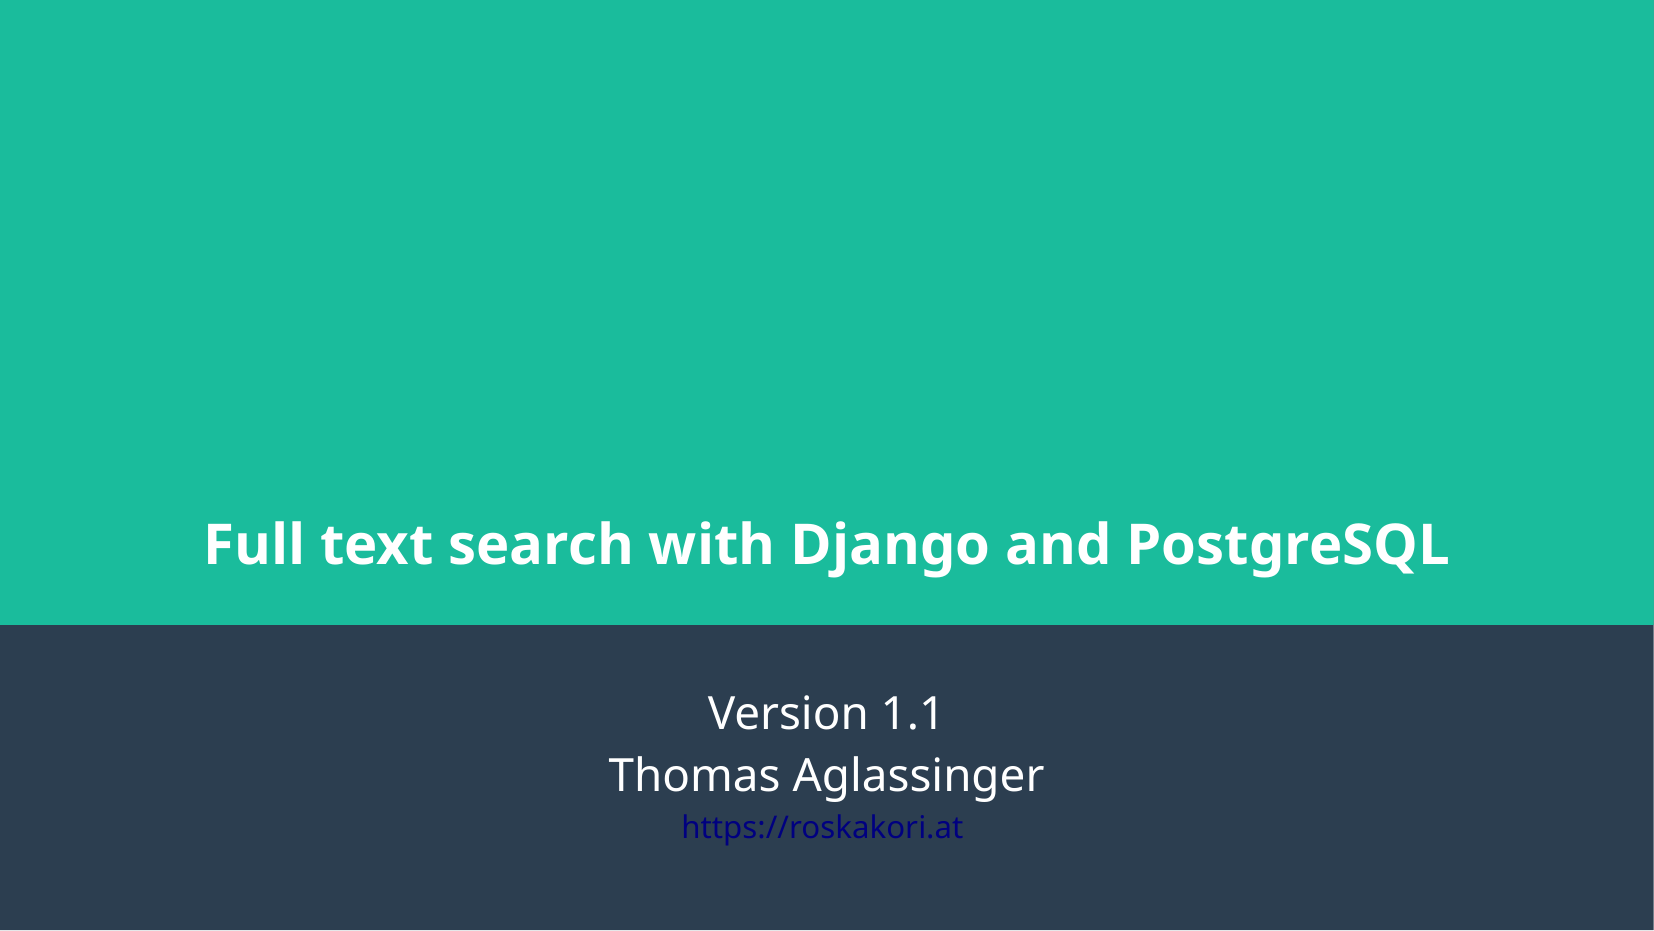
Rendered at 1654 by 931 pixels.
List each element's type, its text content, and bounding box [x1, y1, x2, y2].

title Full text search with Django and PostgreSQL [59, 465, 1595, 583]
subtitle Version 1.1 Thomas Aglassinger https://roskakori.at [59, 642, 1595, 886]
